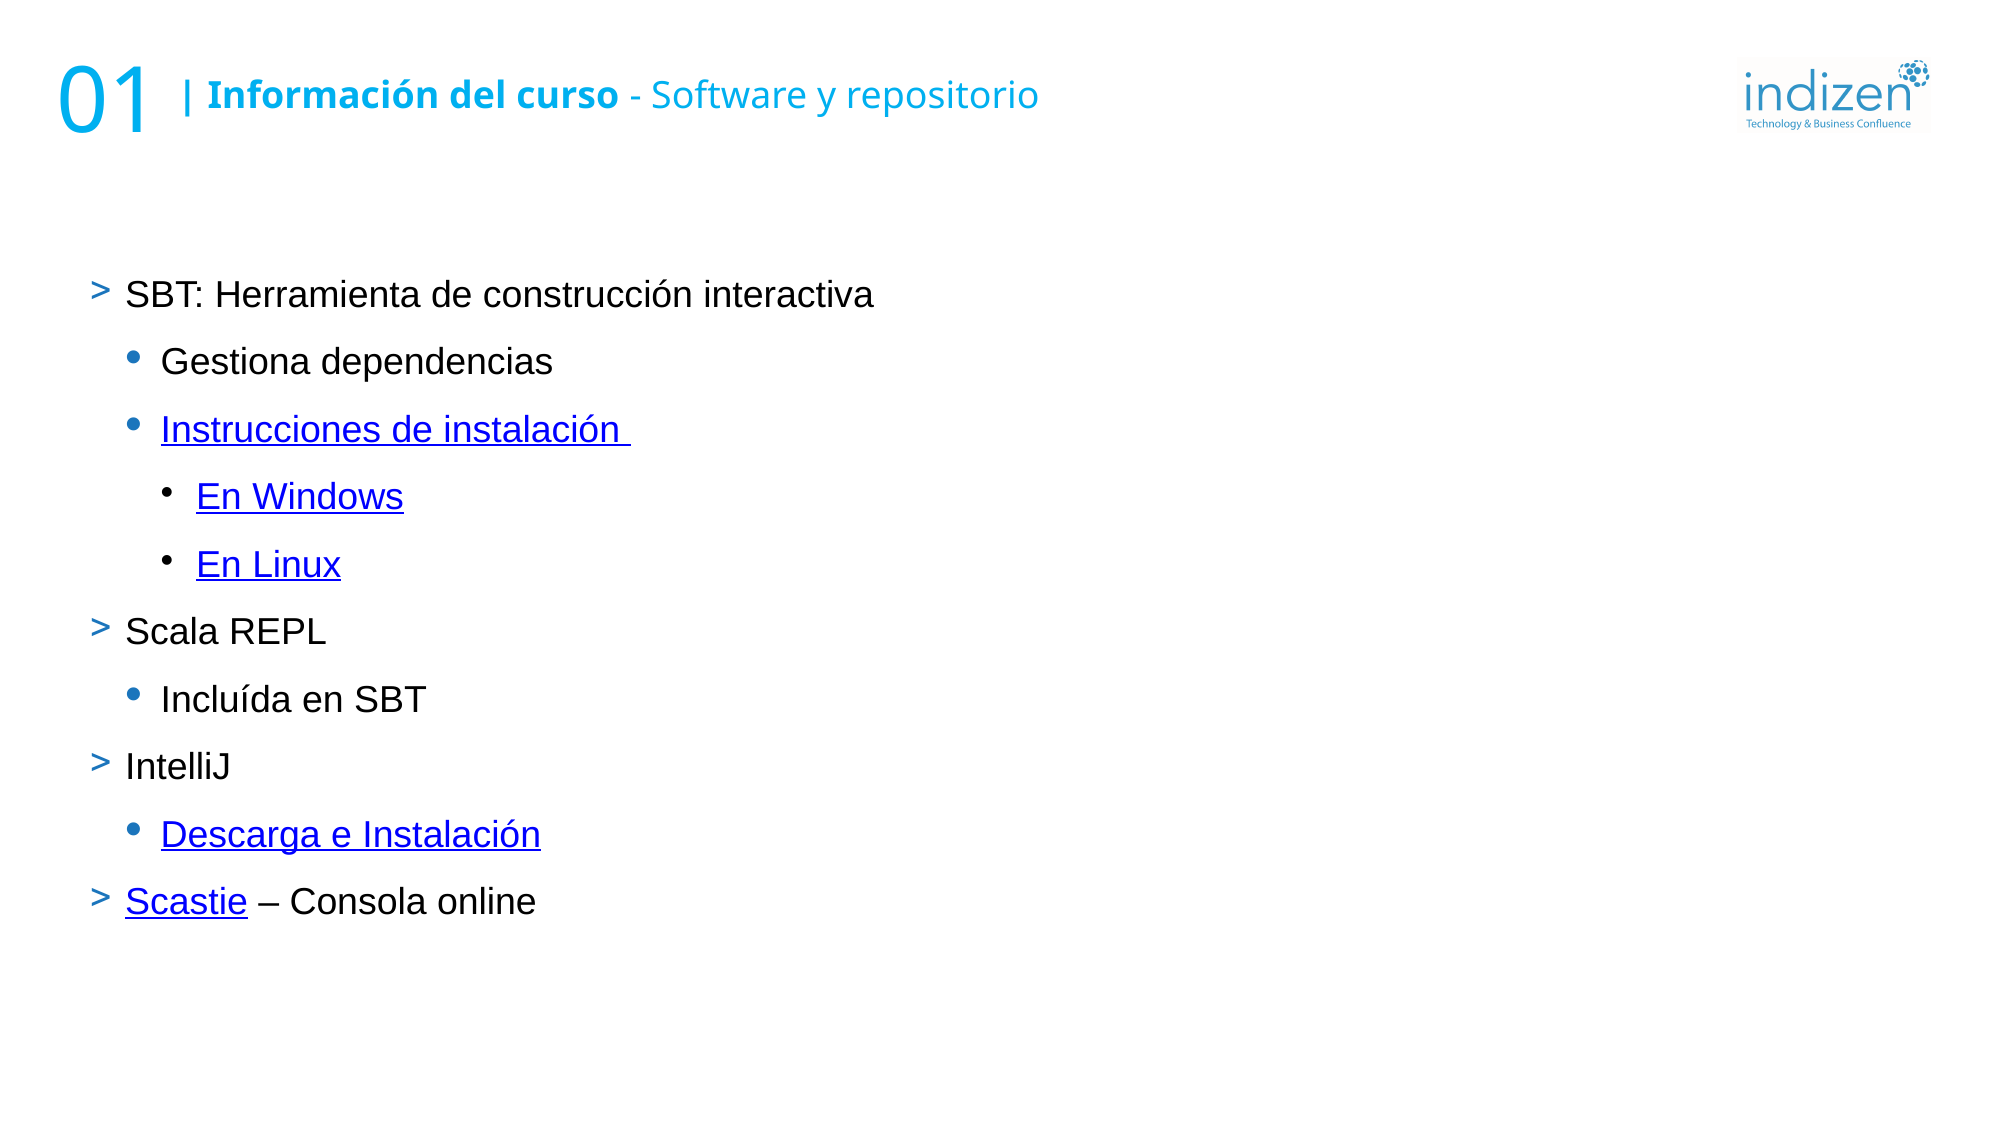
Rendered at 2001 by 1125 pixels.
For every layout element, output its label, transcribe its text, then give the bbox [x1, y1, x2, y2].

text_box 01 [69, 72, 96, 126]
text_box | Información del curso - Software y repositorio [157, 60, 1276, 126]
text_box 01 [41, 45, 1392, 127]
text_box SBT: Herramienta de construcción interactiva Gestiona dependencias Instrucciones de instalación En Windows En Linux Scala REPL Incluída en SBT IntelliJ Descarga e Instalación Scastie – Consola online [74, 239, 1935, 945]
picture [1737, 57, 1931, 133]
